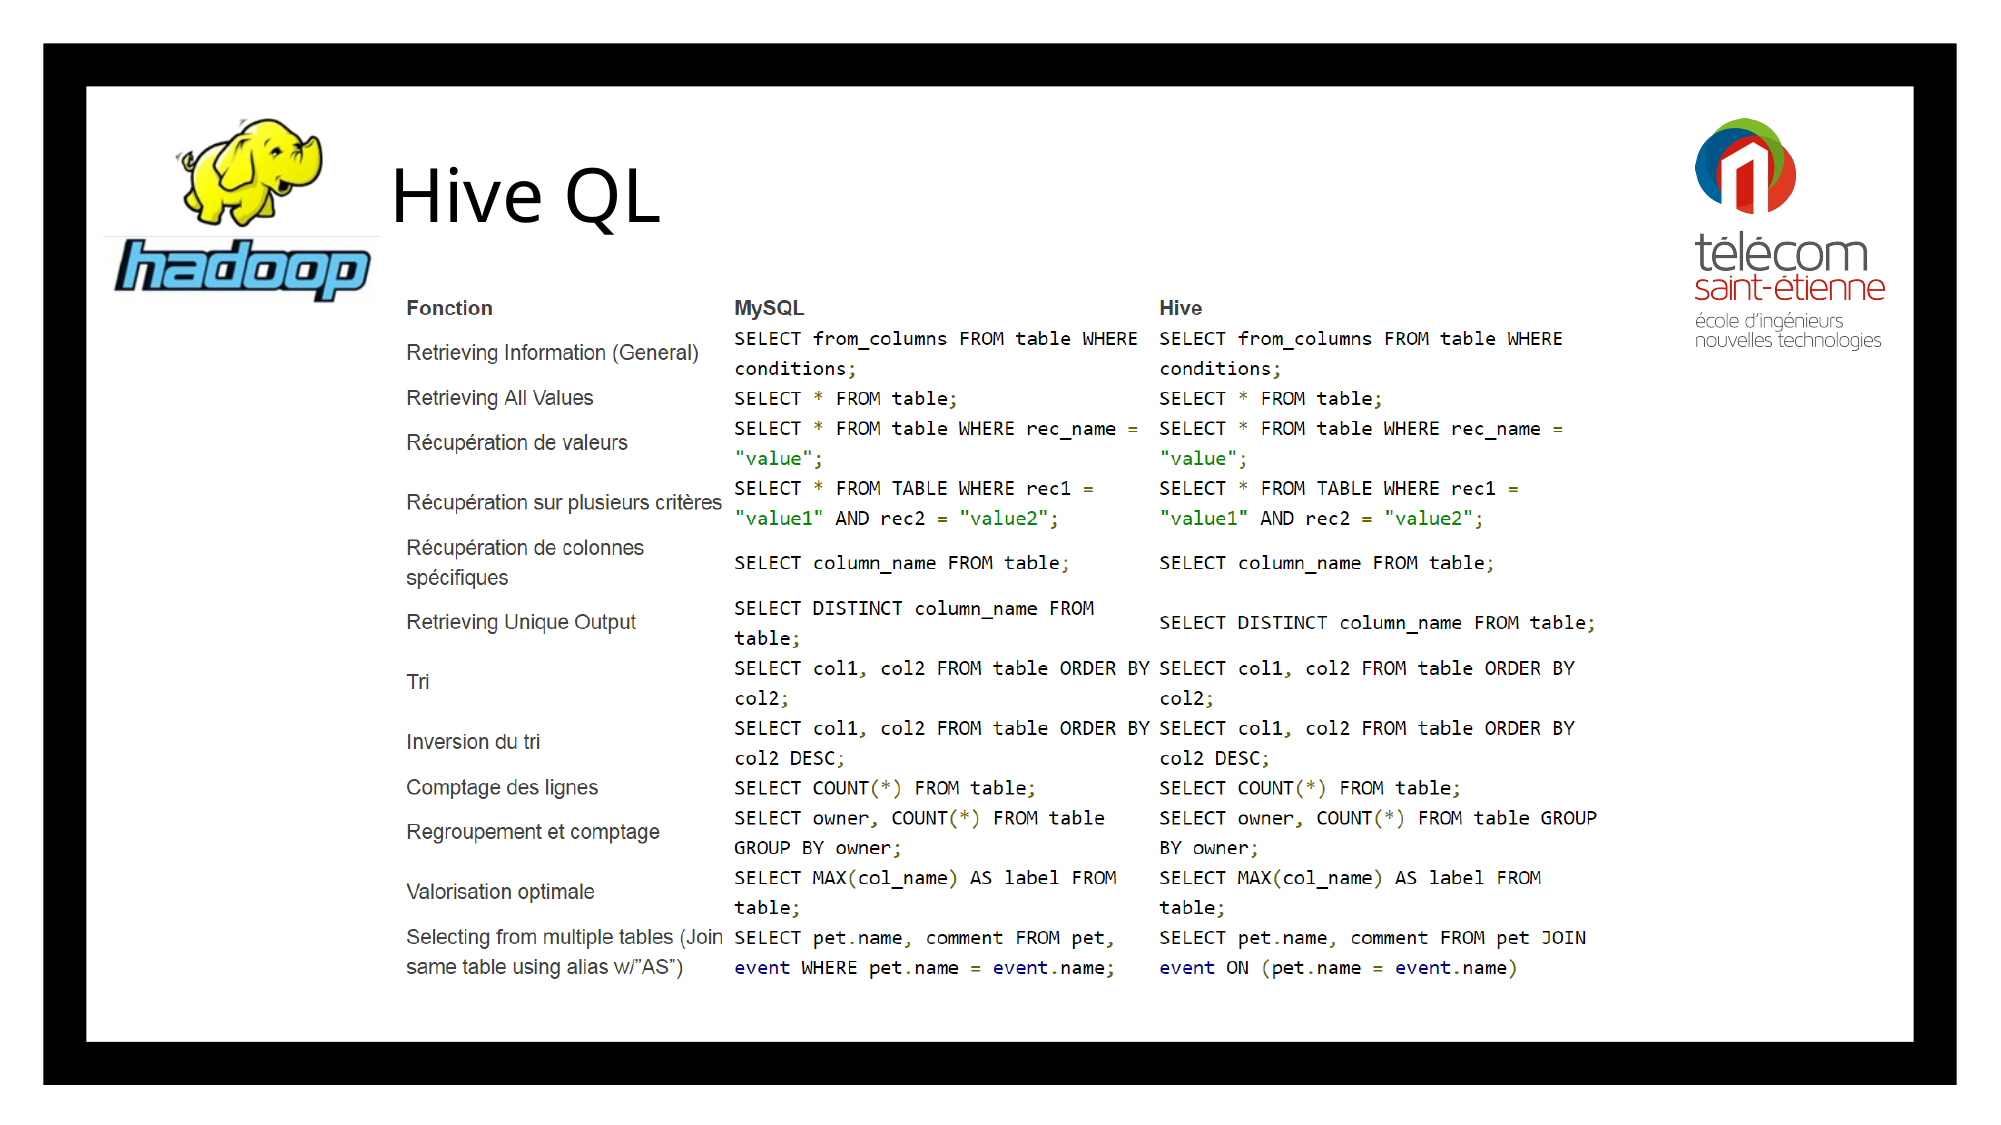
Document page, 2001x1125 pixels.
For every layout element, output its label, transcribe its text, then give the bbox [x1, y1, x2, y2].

picture [1715, 134, 1730, 138]
picture [103, 118, 380, 305]
title Hive QL [380, 138, 1849, 304]
picture [1695, 118, 1885, 351]
picture [397, 284, 1618, 1001]
